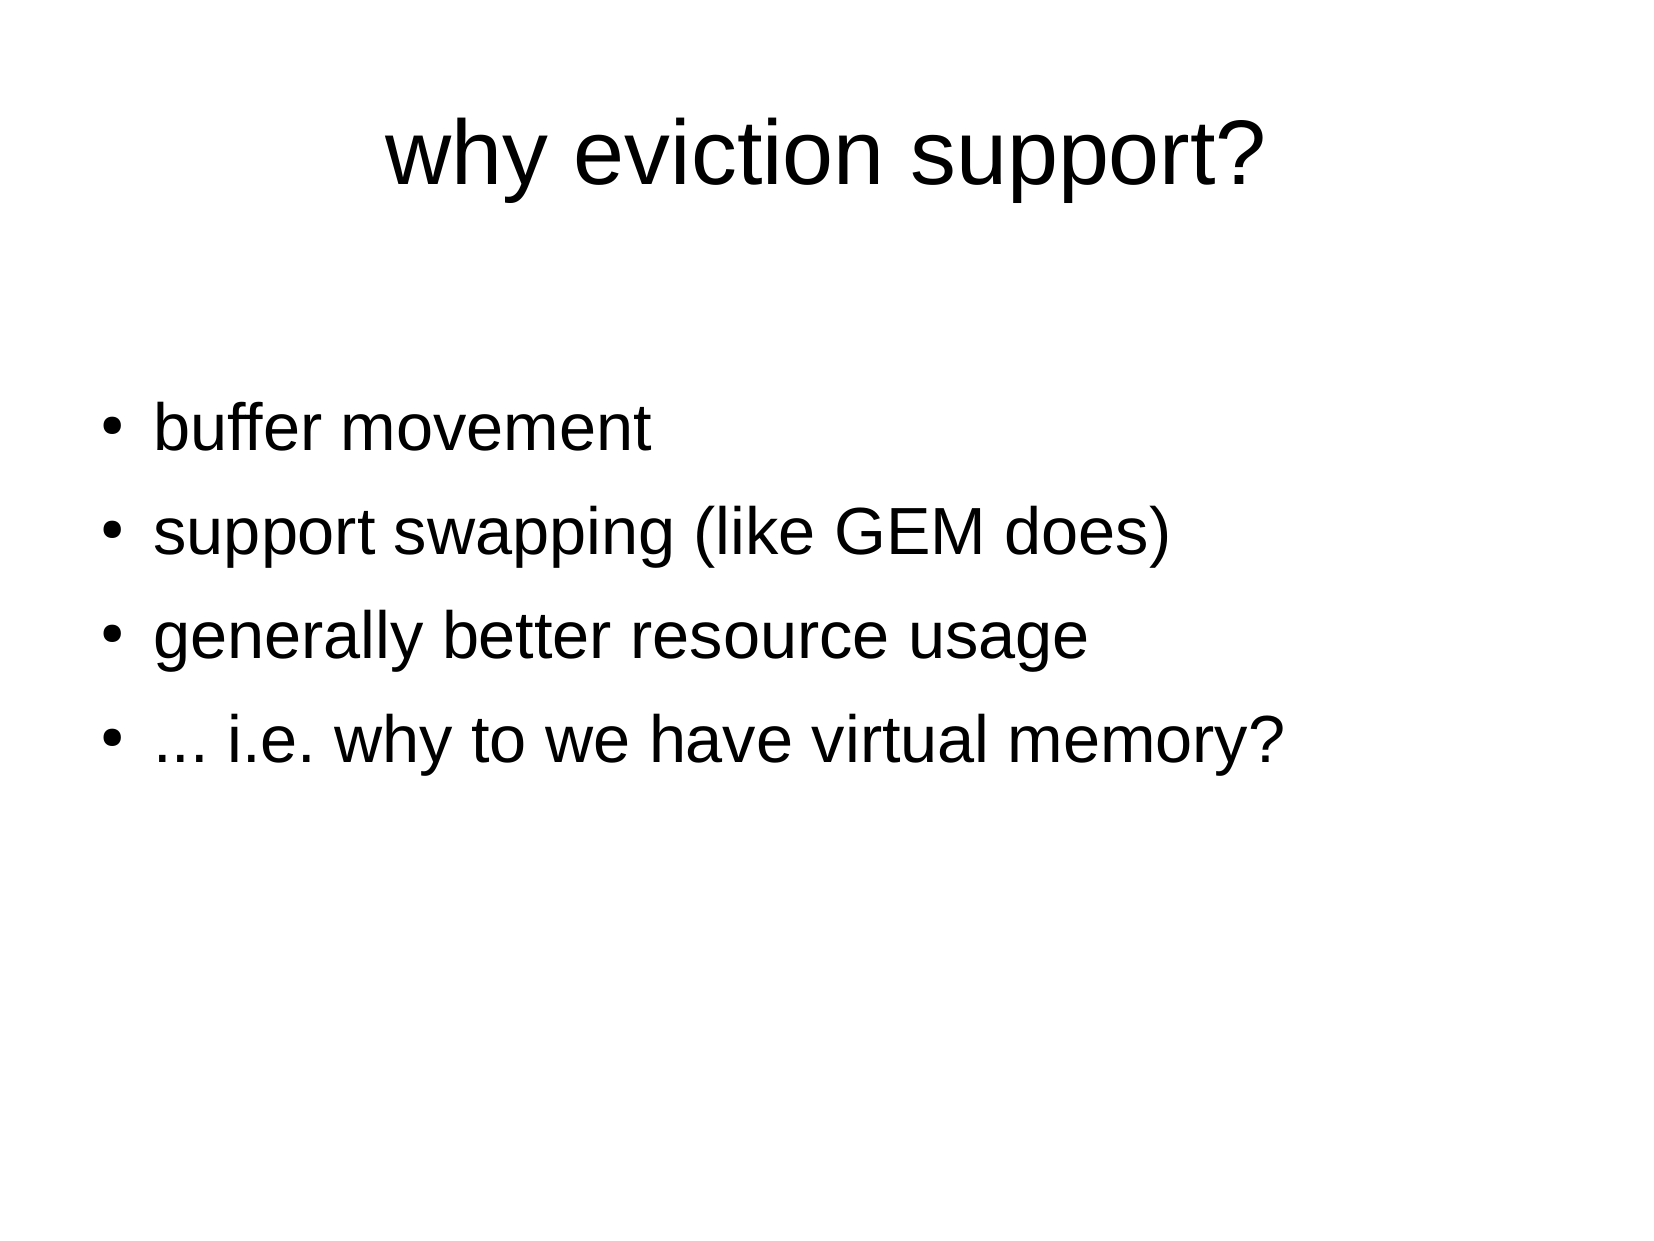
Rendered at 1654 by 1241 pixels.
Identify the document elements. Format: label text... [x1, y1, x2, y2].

title why eviction support? [82, 49, 1571, 257]
list buffer movement support swapping (like GEM does) generally better resource usage ... i.e. why to we have virtual memory? [82, 389, 1571, 1109]
